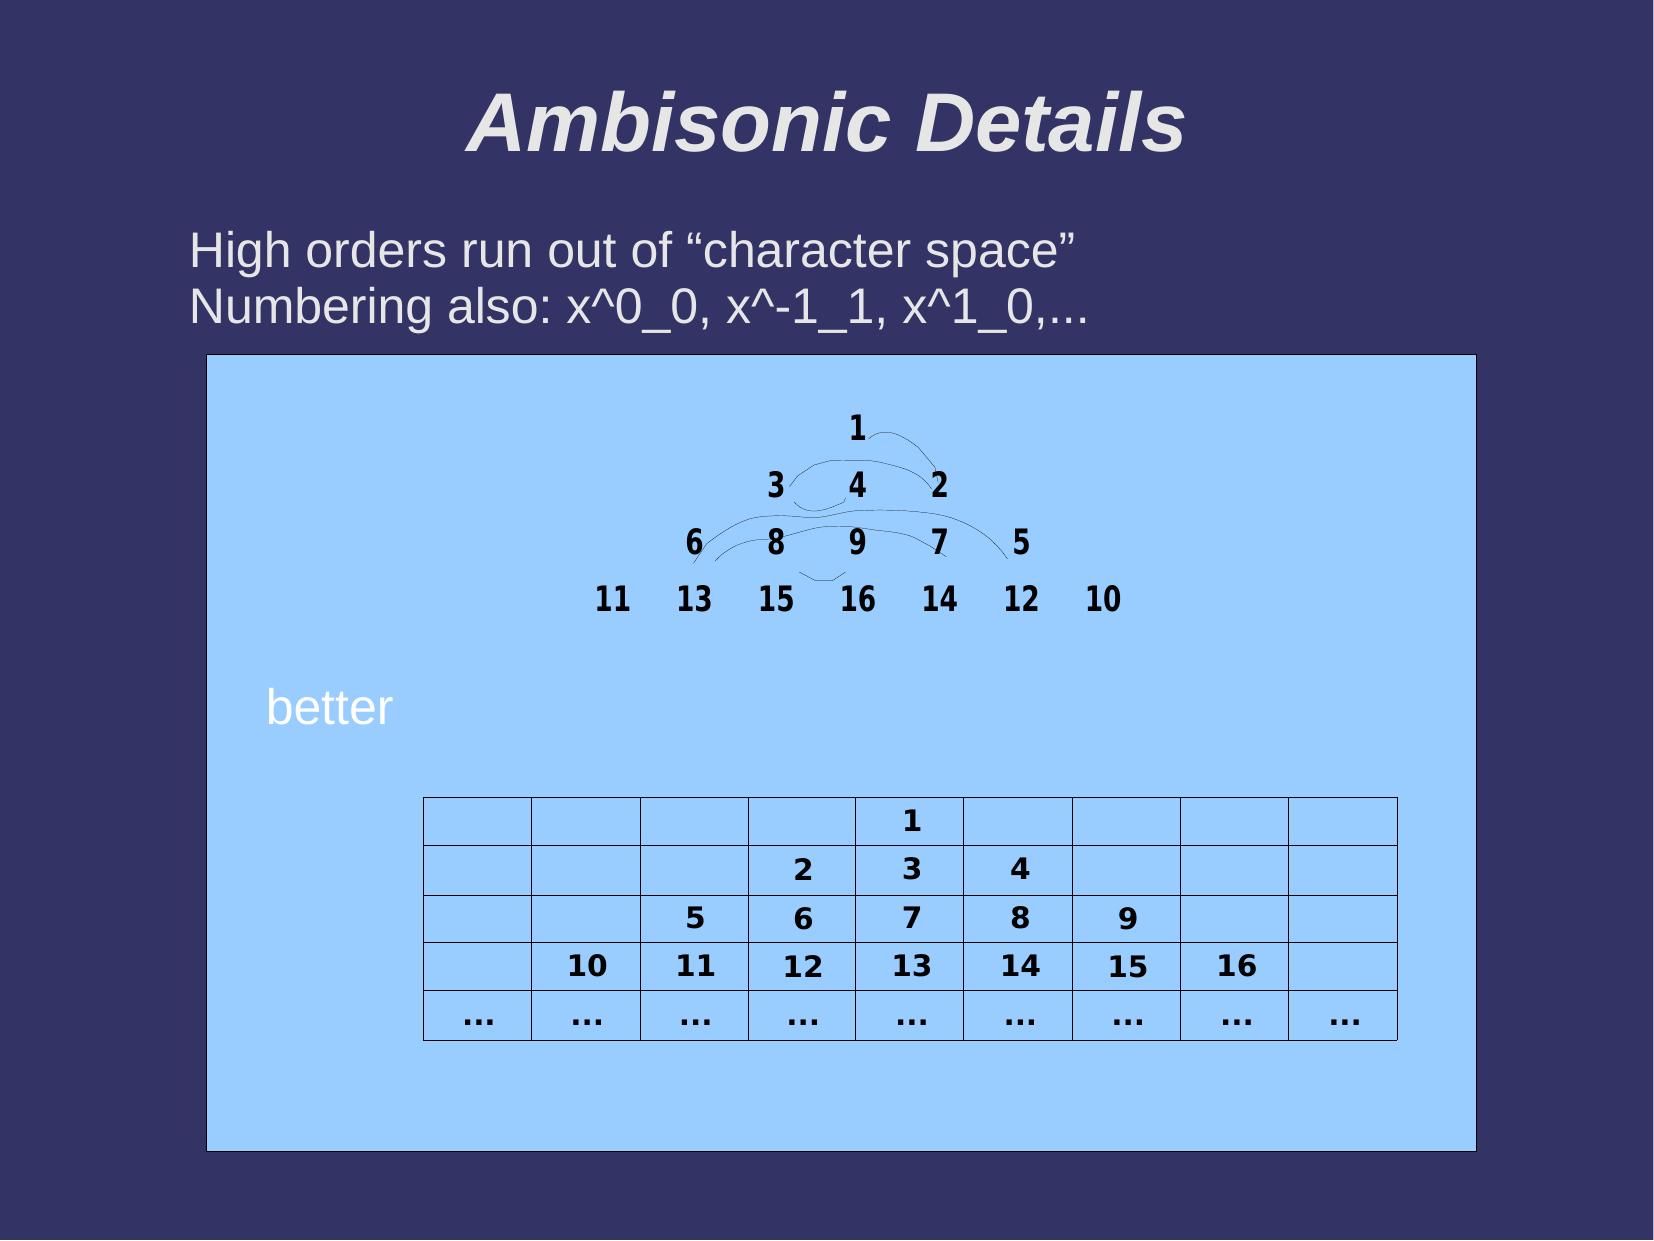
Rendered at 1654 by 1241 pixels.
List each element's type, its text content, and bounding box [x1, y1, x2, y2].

text_box better [265, 679, 419, 738]
text_box [206, 354, 1477, 1152]
chart [325, 399, 1388, 650]
title Ambisonic Details [121, 19, 1534, 227]
chart [315, 797, 1506, 1063]
list High orders run out of “character space” Numbering also: x^0_0, x^-1_1, x^1_0,... [177, 222, 1565, 414]
